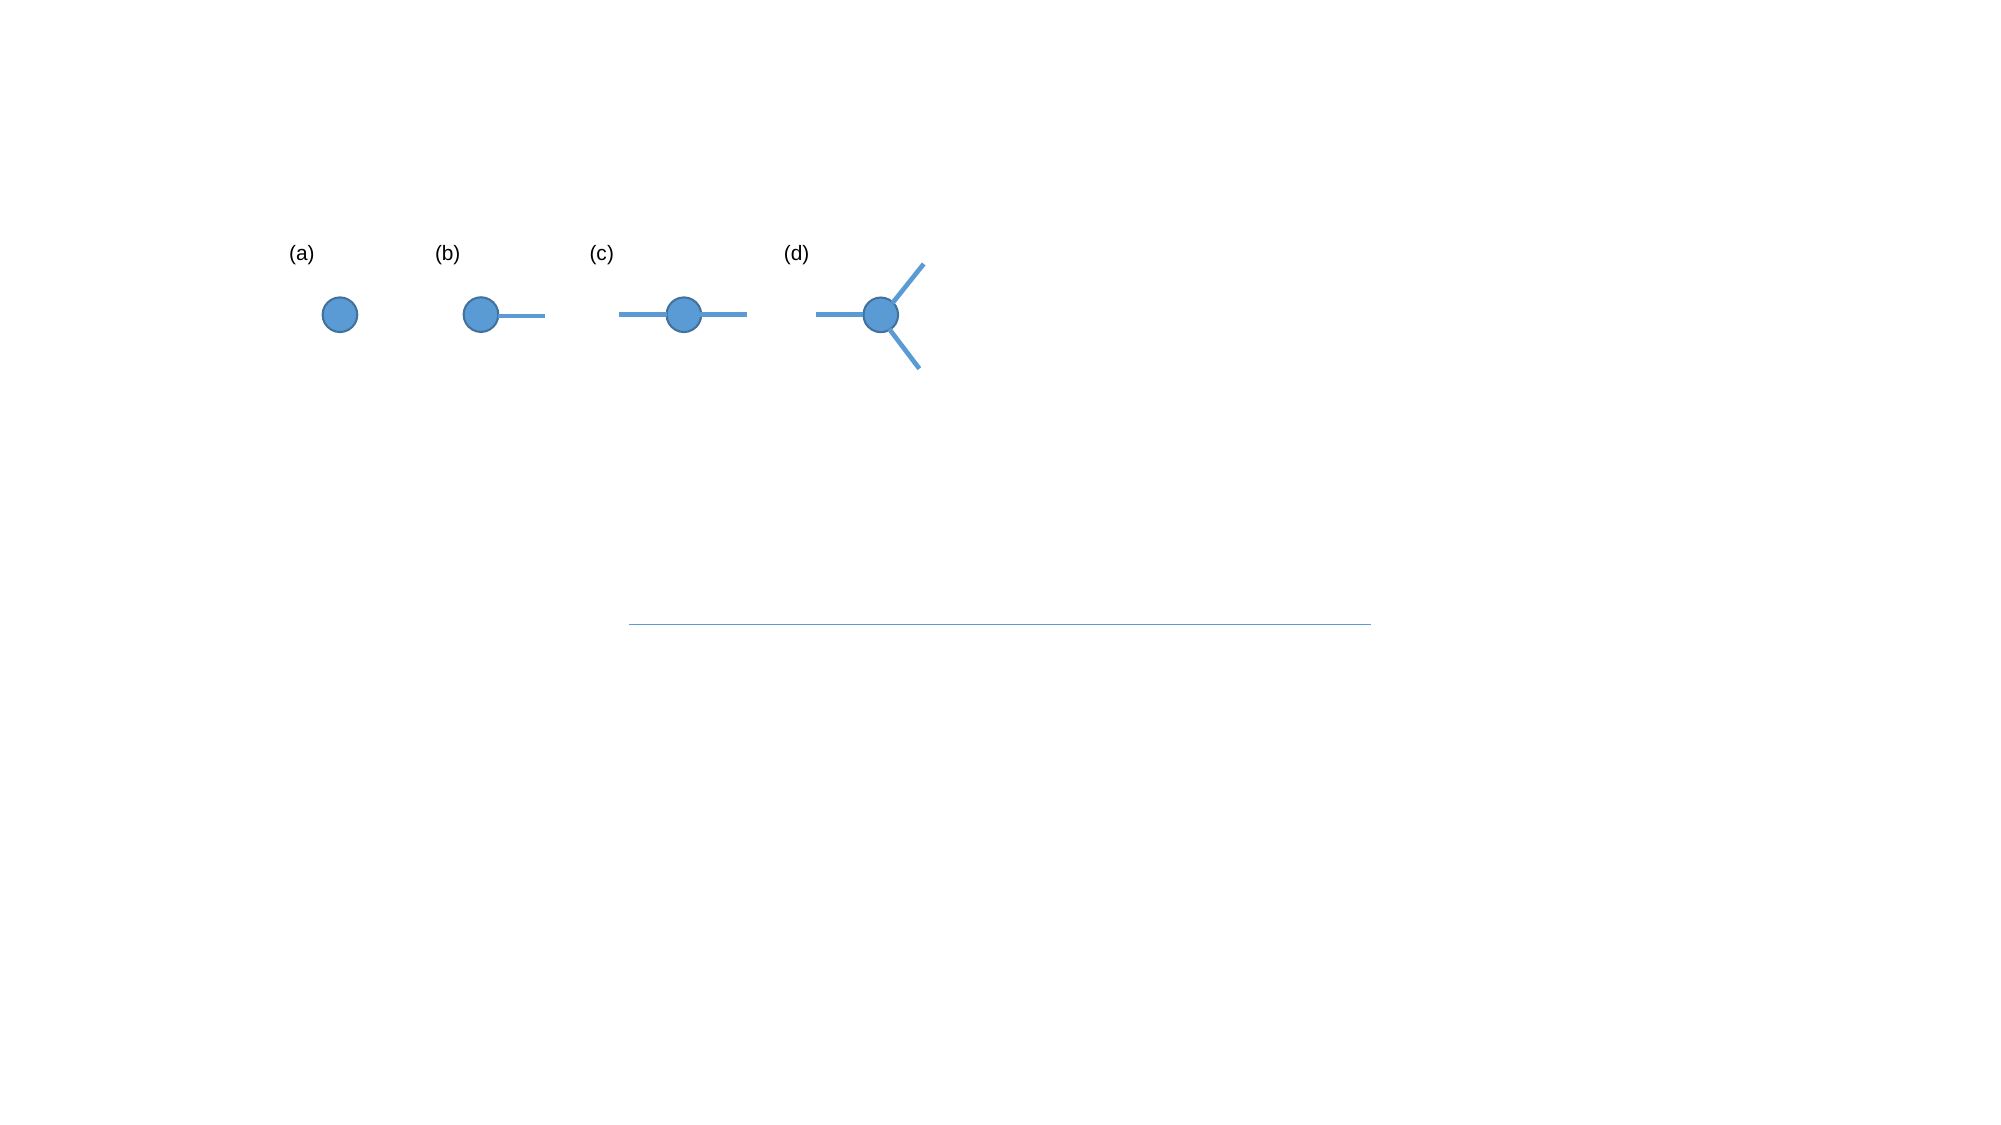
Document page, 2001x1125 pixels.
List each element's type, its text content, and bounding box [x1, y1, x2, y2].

text_box (d) [776, 232, 818, 273]
text_box (b) [427, 232, 469, 273]
text_box [666, 297, 701, 333]
text_box [463, 297, 499, 332]
text_box (a) [281, 232, 323, 273]
text_box (c) [582, 232, 622, 273]
text_box [322, 297, 358, 333]
text_box [863, 297, 899, 333]
